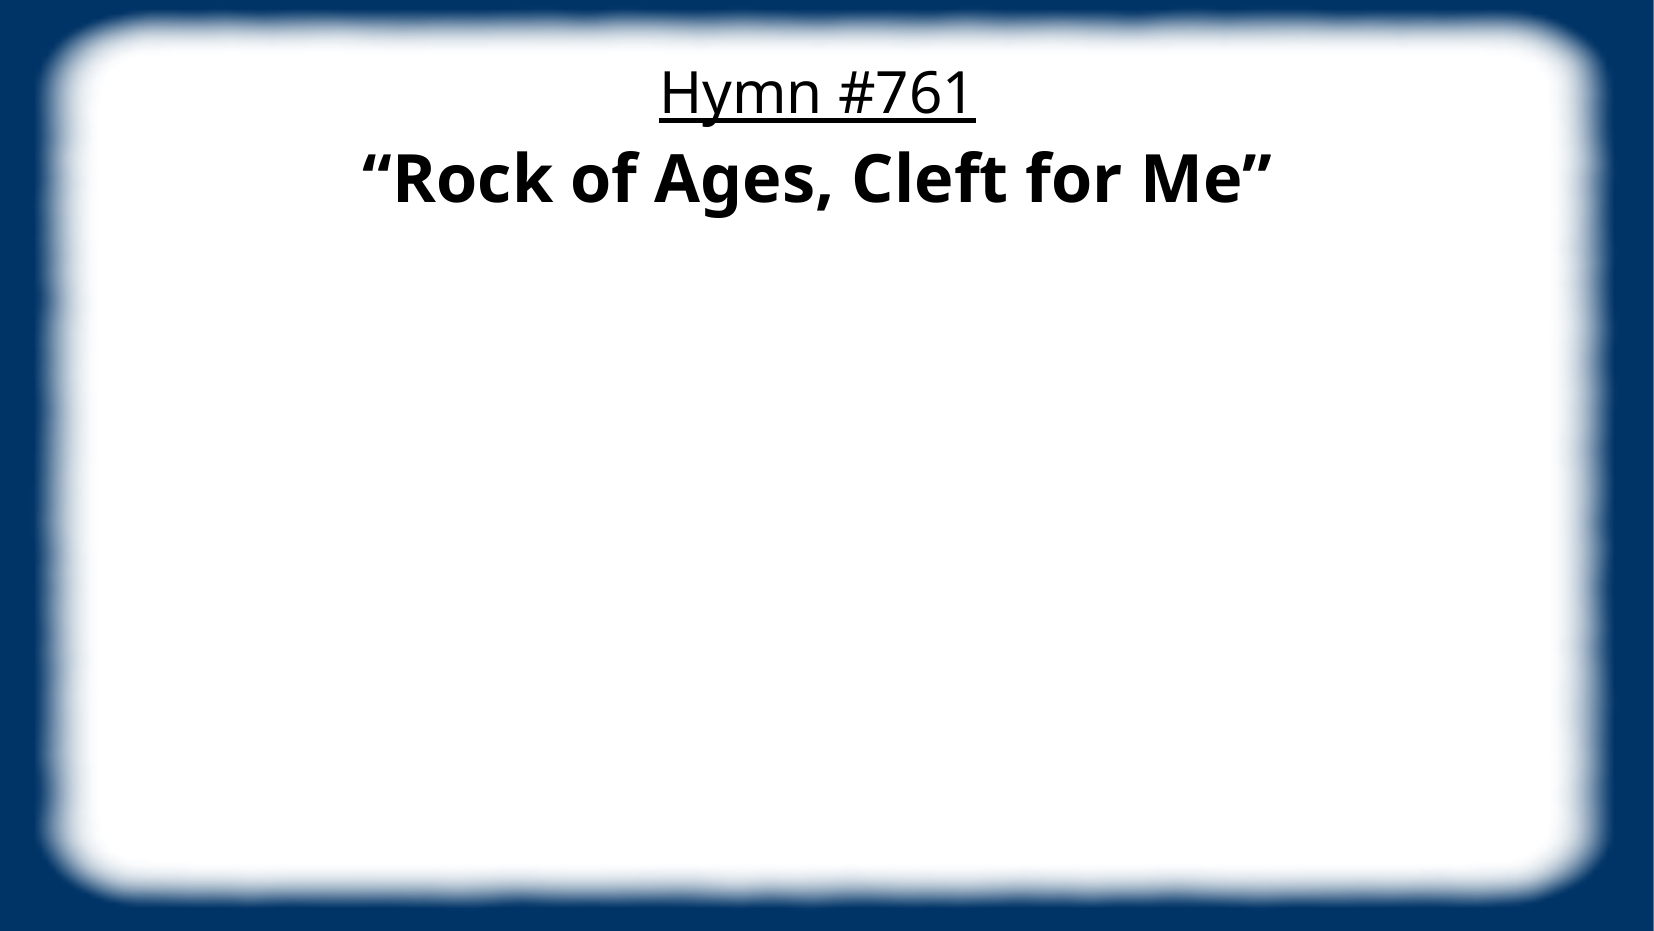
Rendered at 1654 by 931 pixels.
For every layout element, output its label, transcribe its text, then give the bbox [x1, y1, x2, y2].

picture [0, 0, 1654, 931]
text_box Hymn #761 “Rock of Ages, Cleft for Me” [90, 44, 1546, 226]
